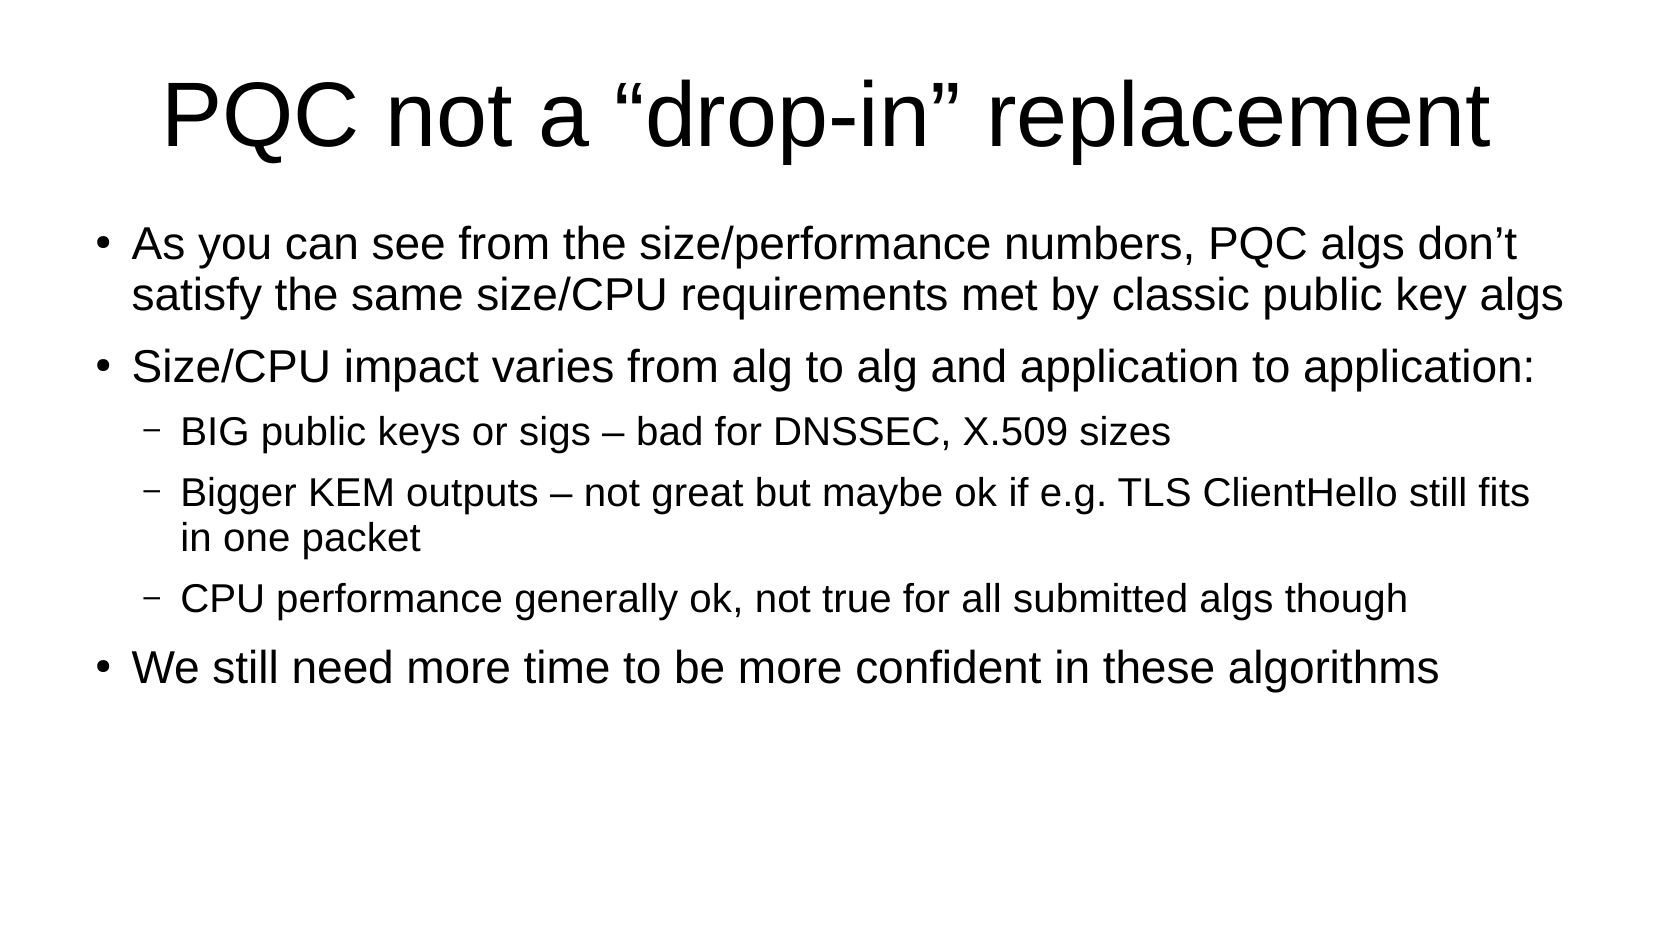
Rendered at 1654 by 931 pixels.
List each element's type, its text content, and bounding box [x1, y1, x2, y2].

title PQC not a “drop-in” replacement [82, 37, 1571, 193]
list As you can see from the size/performance numbers, PQC algs don’t satisfy the same size/CPU requirements met by classic public key algs Size/CPU impact varies from alg to alg and application to application: BIG public keys or sigs – bad for DNSSEC, X.509 sizes Bigger KEM outputs – not great but maybe ok if e.g. TLS ClientHello still fits in one packet CPU performance generally ok, not true for all submitted algs though We still need more time to be more confident in these algorithms [82, 217, 1571, 758]
